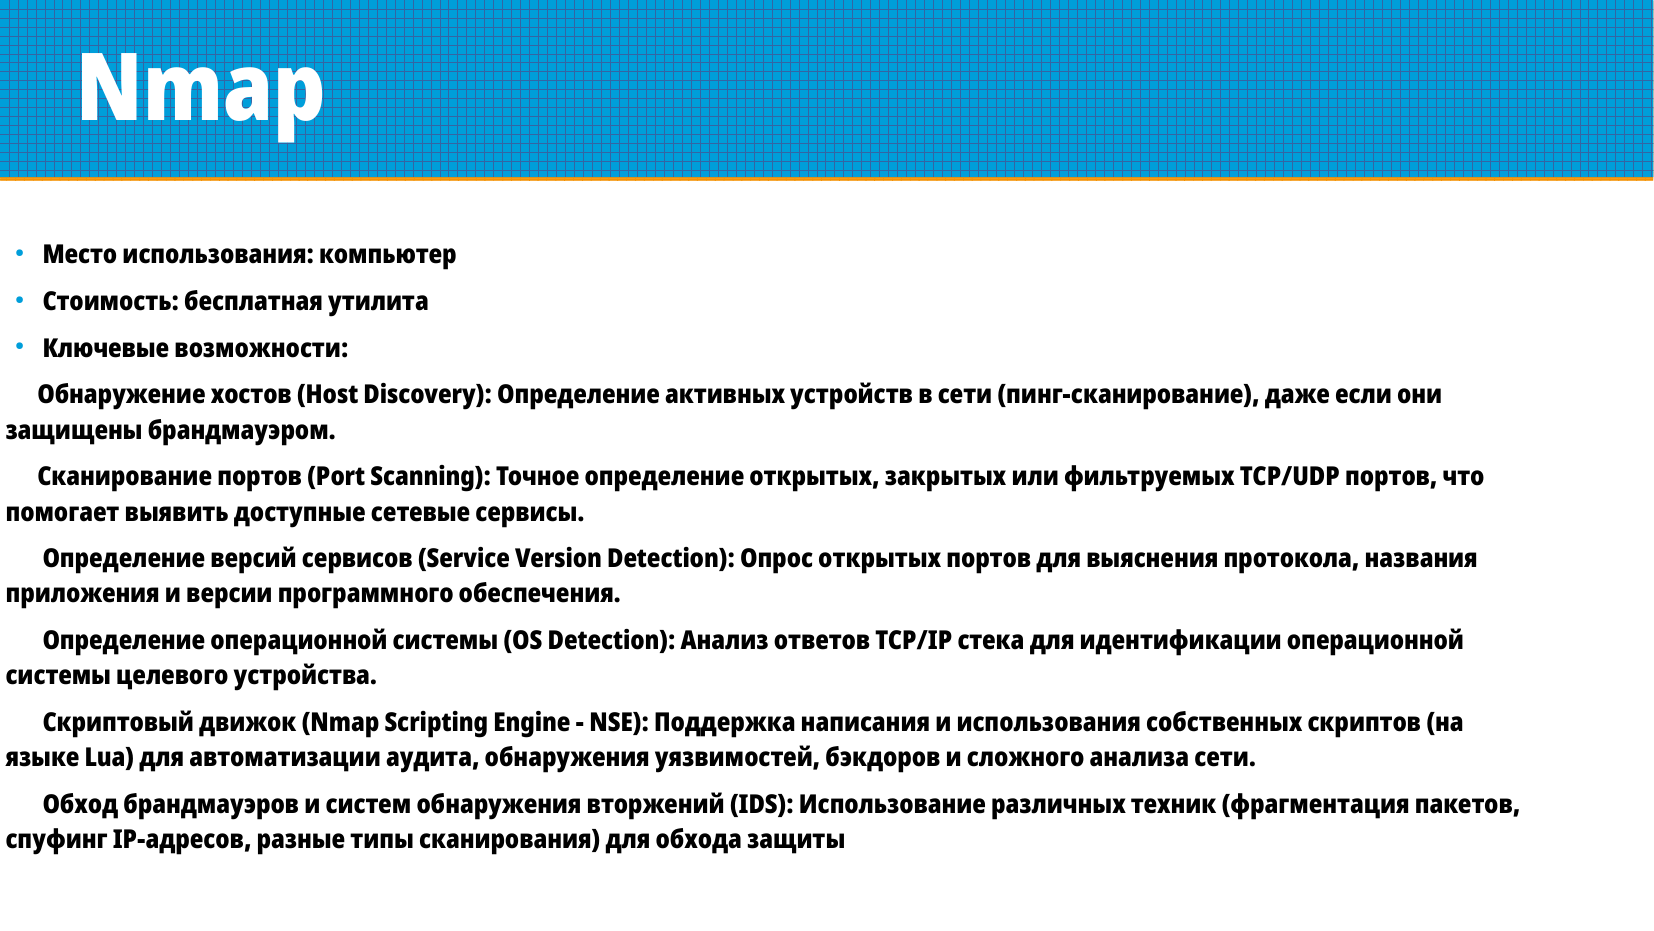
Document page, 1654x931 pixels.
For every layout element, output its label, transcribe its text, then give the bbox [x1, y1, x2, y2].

list Место использования: компьютер Стоимость: бесплатная утилита Ключевые возможности: Обнаружение хостов (Host Discovery): Определение активных устройств в сети (пинг-сканирование), даже если они защищены брандмауэром. Сканирование портов (Port Scanning): Точное определение открытых, закрытых или фильтруемых TCP/UDP портов, что помогает выявить доступные сетевые сервисы. Определение версий сервисов (Service Version Detection): Опрос открытых портов для выяснения протокола, названия приложения и версии программного обеспечения. Определение операционной системы (OS Detection): Анализ ответов TCP/IP стека для идентификации операционной системы целевого устройства. Скриптовый движок (Nmap Scripting Engine - NSE): Поддержка написания и использования собственных скриптов (на языке Lua) для автоматизации аудита, обнаружения уязвимостей, бэкдоров и сложного анализа сети. Обход брандмауэров и систем обнаружения вторжений (IDS): Использование различных техник (фрагментация пакетов, спуфинг IP-адресов, разные типы сканирования) для обхода защиты [5, 236, 1536, 857]
title Nmap [76, 0, 1565, 148]
